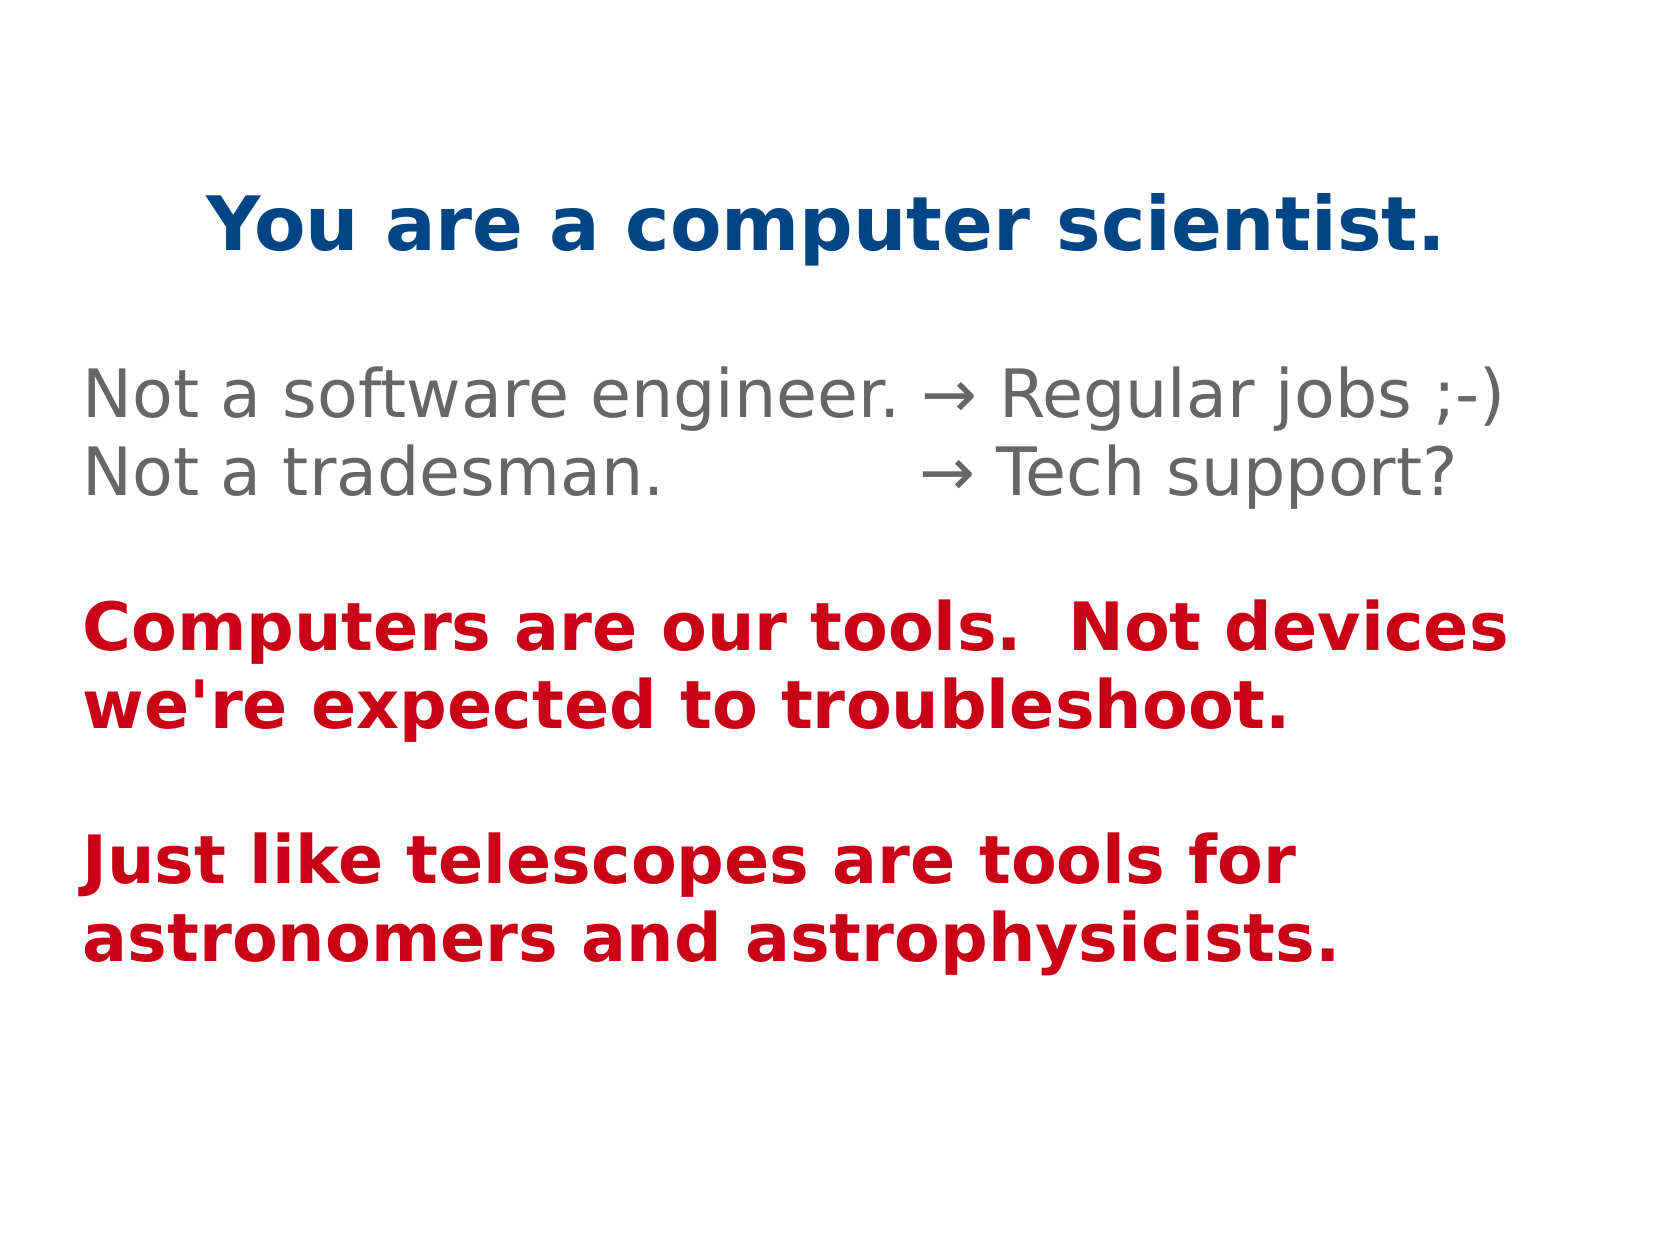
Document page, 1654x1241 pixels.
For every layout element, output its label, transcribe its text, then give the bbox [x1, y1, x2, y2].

subtitle You are a computer scientist. Not a software engineer. → Regular jobs ;-) Not a tradesman. → Tech support? Computers are our tools. Not devices we're expected to troubleshoot. Just like telescopes are tools for astronomers and astrophysicists. [82, 49, 1571, 1109]
